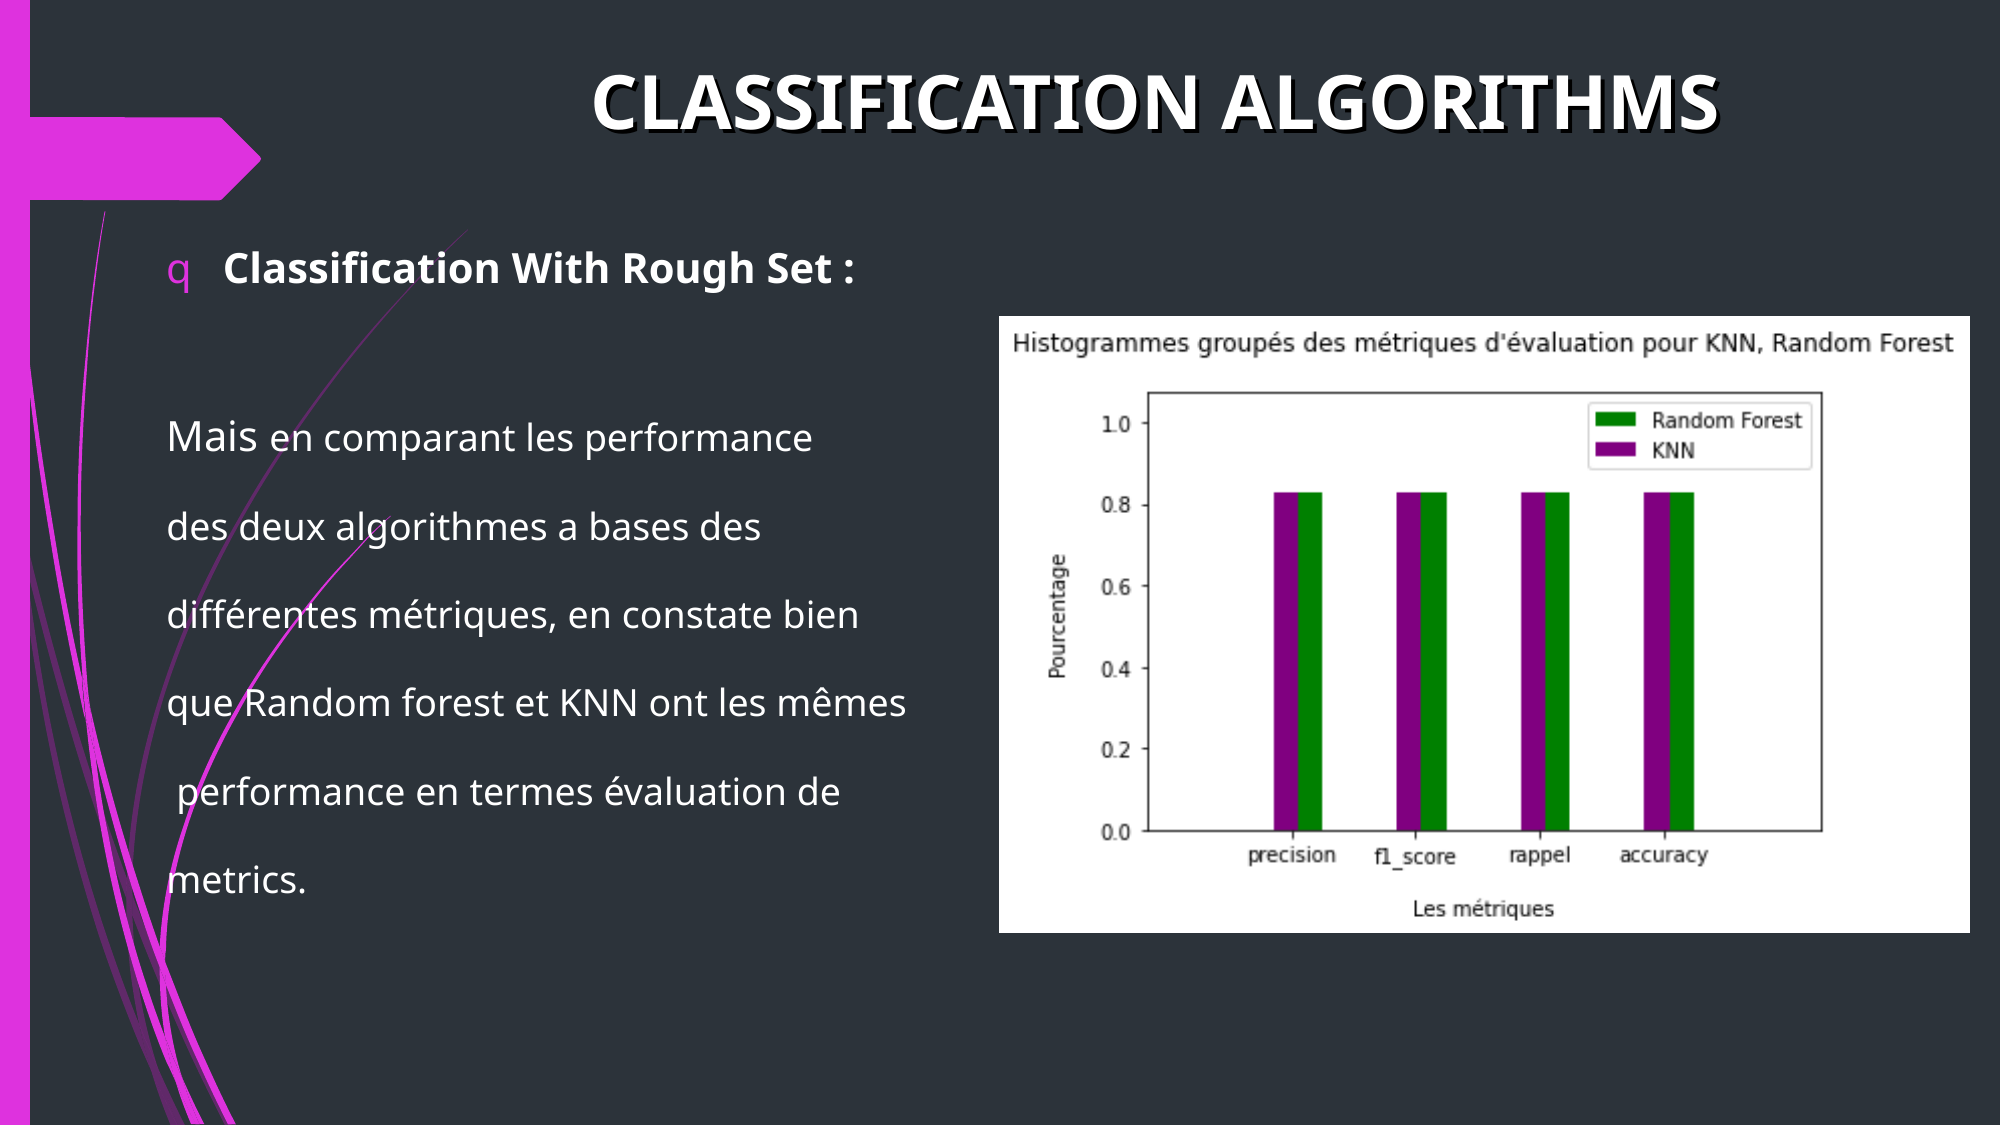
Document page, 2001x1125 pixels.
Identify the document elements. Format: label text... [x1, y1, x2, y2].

picture [999, 316, 1970, 933]
title CLASSIFICATION ALGORITHMS [424, 46, 1887, 156]
list Classification With Rough Set : Mais en comparant les performance des deux algorithmes a bases des différentes métriques, en constate bien que Random forest et KNN ont les mêmes performance en termes évaluation de metrics. [151, 234, 1887, 970]
